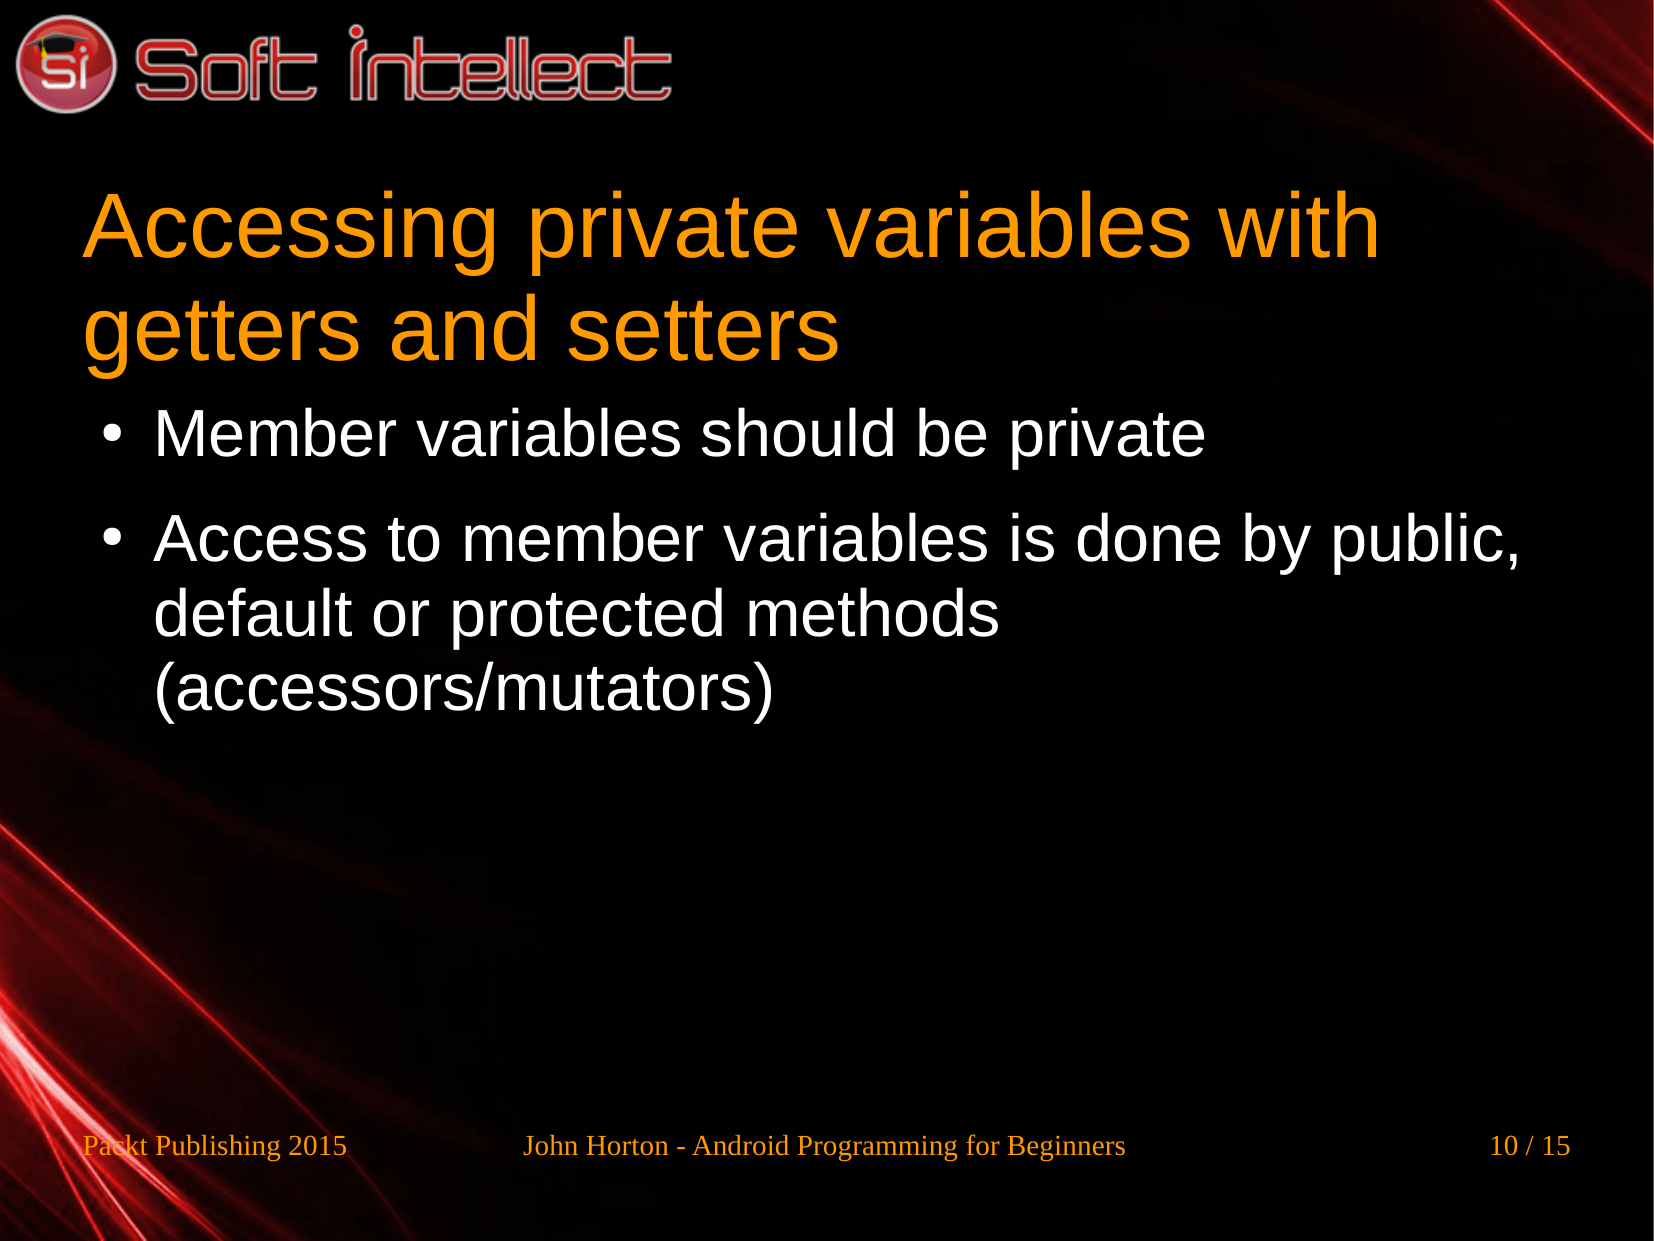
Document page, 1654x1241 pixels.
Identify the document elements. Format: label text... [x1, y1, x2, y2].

list Member variables should be private Access to member variables is done by public, default or protected methods (accessors/mutators) [82, 396, 1571, 1116]
title Accessing private variables with getters and setters [82, 173, 1571, 381]
picture [0, 0, 1654, 1241]
